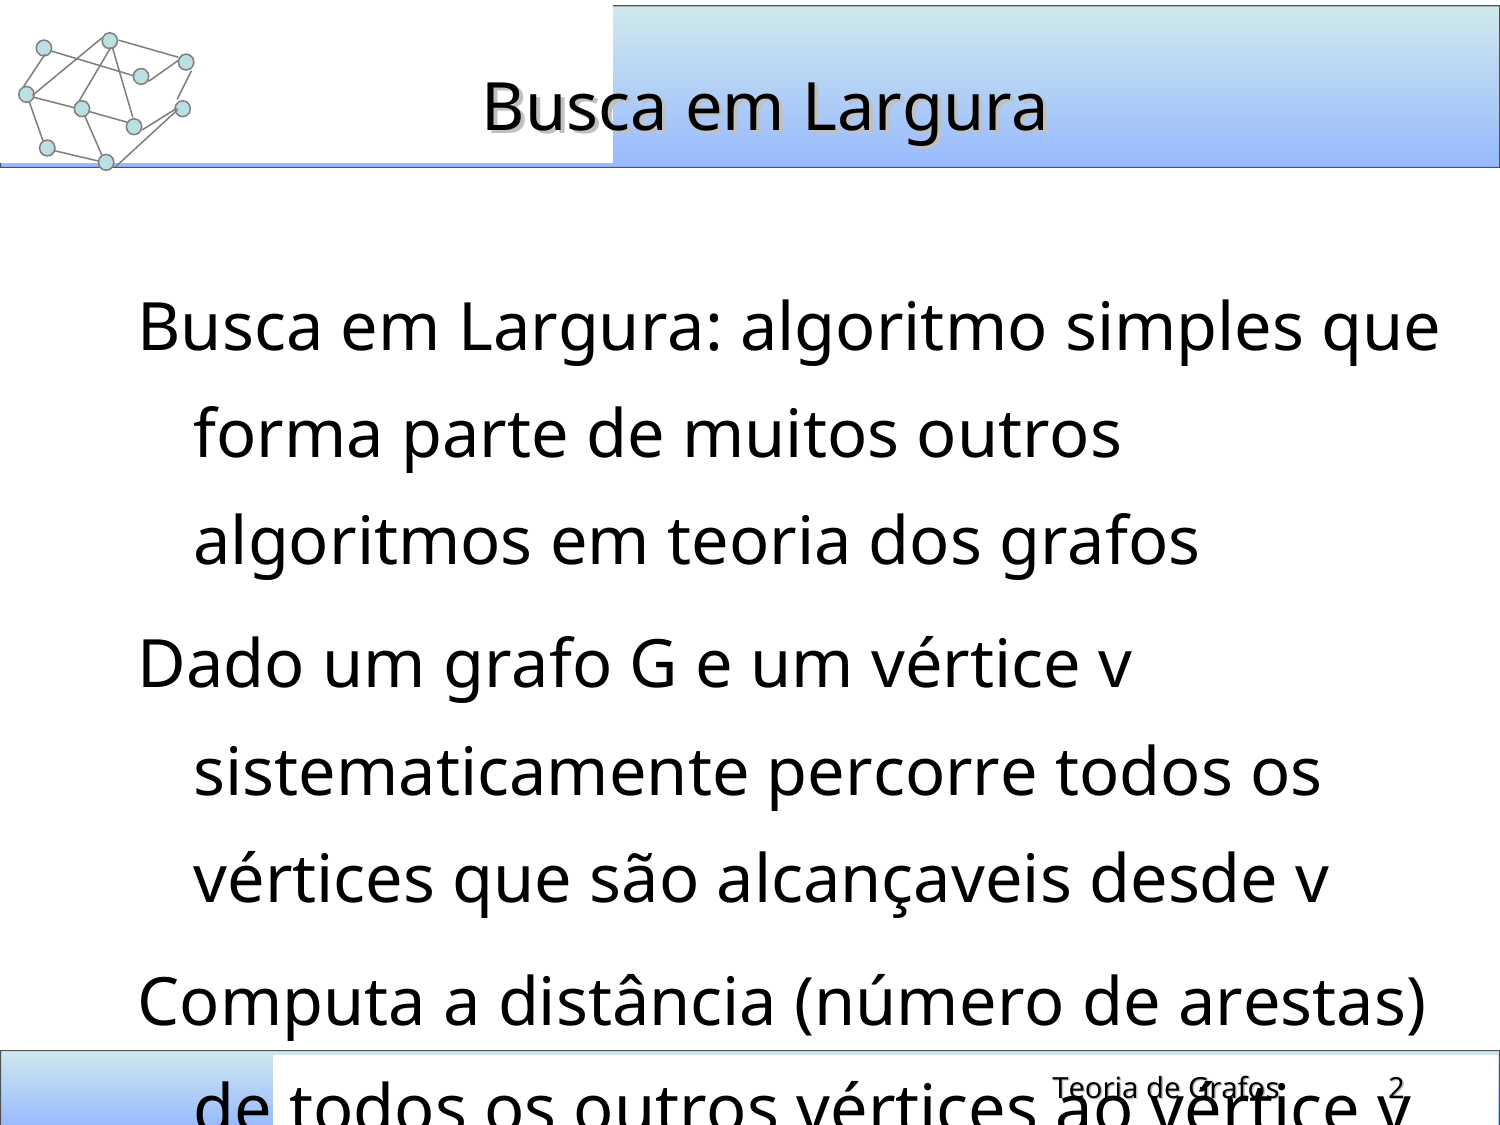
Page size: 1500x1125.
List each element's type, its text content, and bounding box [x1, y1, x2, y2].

list Busca em Largura: algoritmo simples que forma parte de muitos outros algoritmos em teoria dos grafos Dado um grafo G e um vértice v sistematicamente percorre todos os vértices que são alcançaveis desde v Computa a distância (número de arestas) de todos os outros vértices ao vértice v [137, 262, 1445, 1108]
title Busca em Largura [237, 48, 1295, 144]
